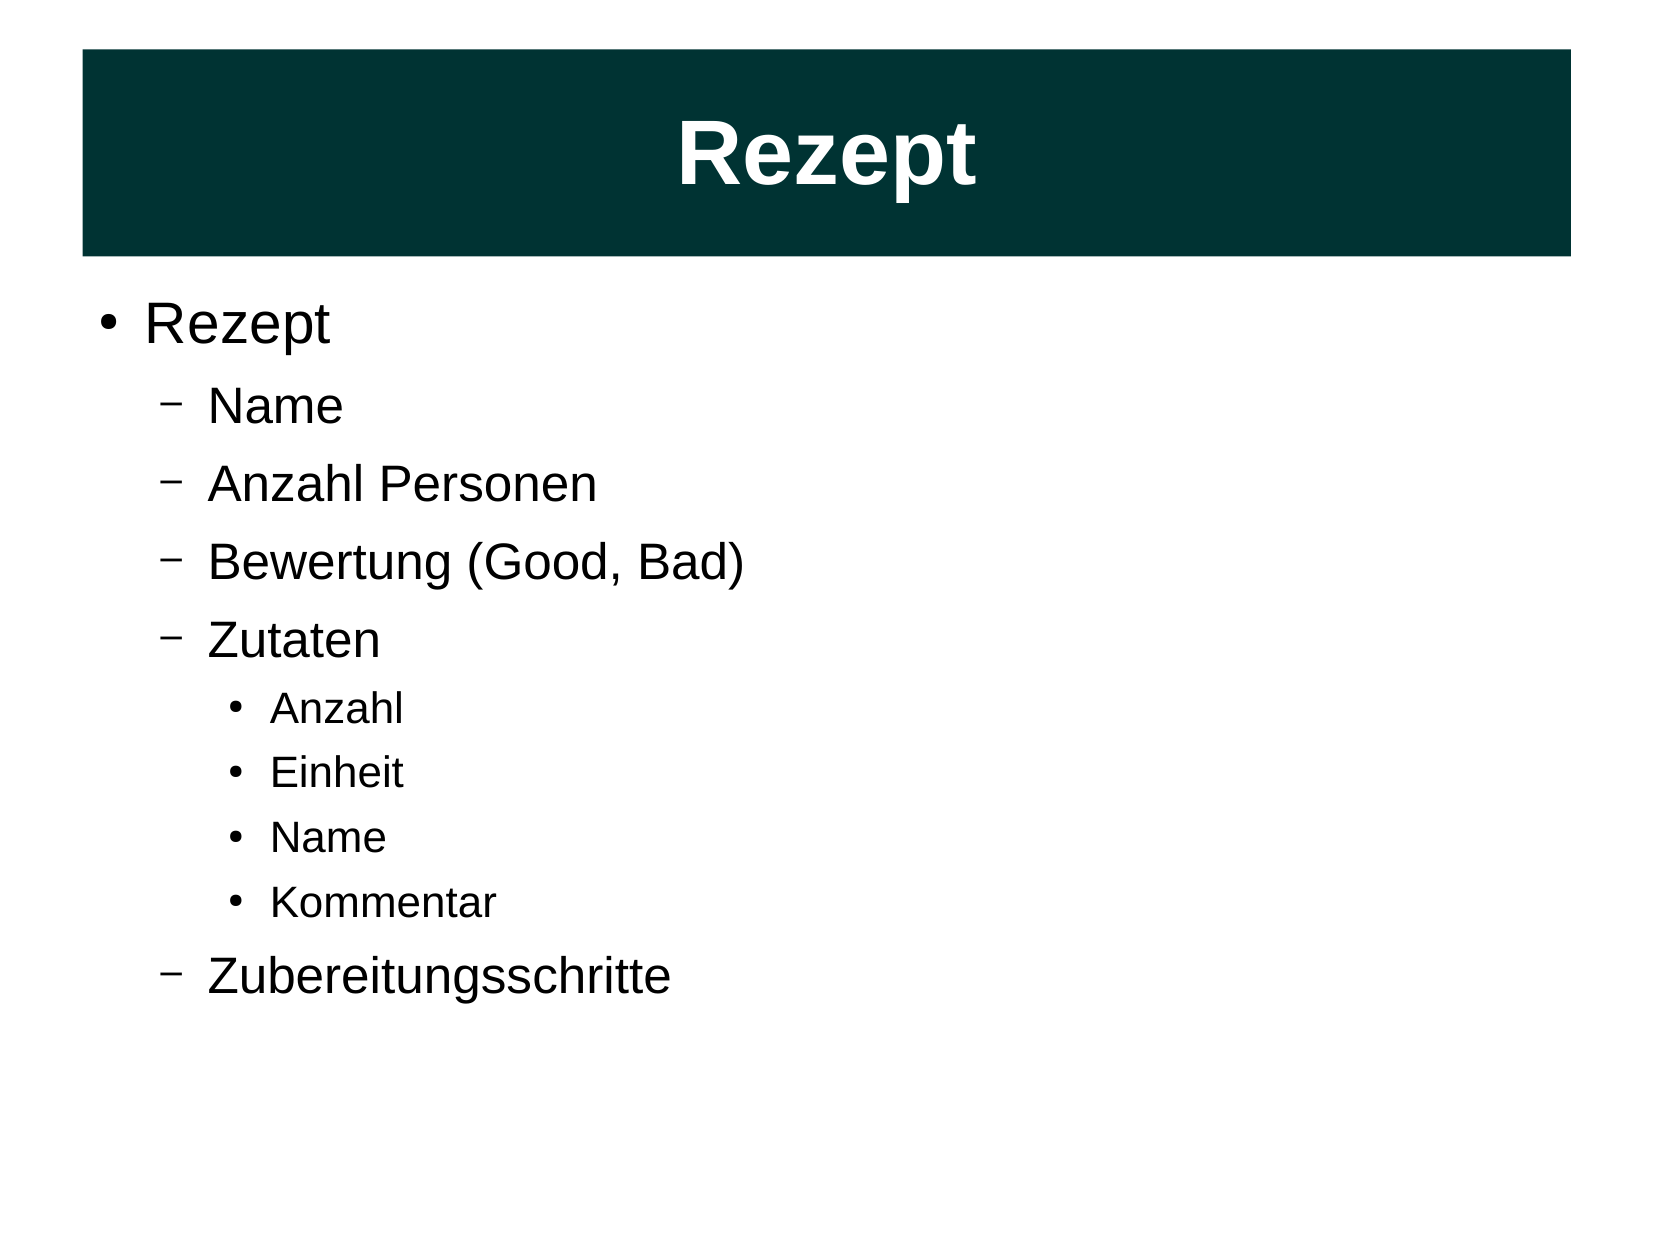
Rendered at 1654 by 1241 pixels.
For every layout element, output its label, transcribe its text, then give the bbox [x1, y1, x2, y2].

list Rezept Name Anzahl Personen Bewertung (Good, Bad) Zutaten Anzahl Einheit Name Kommentar Zubereitungsschritte [82, 290, 768, 1010]
title Rezept [82, 49, 1571, 257]
